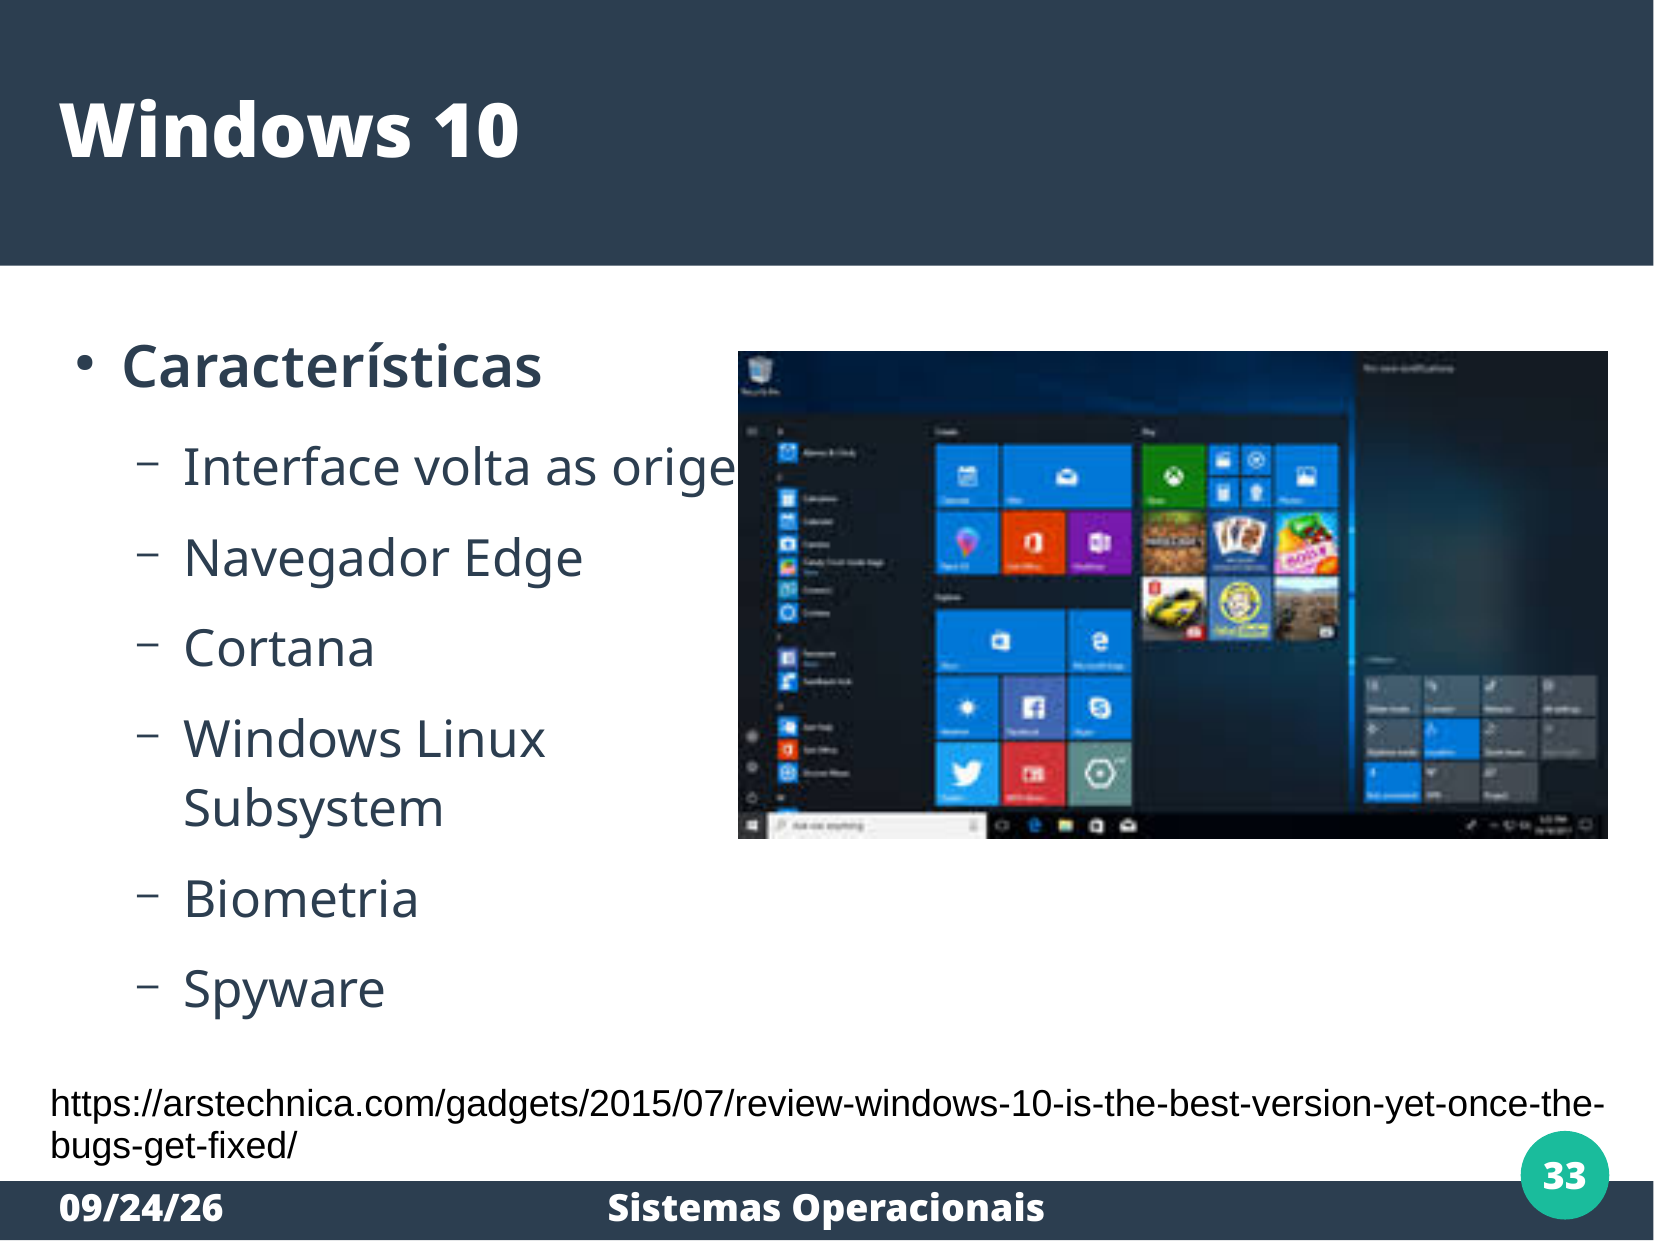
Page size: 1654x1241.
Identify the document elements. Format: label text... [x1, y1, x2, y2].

picture [738, 351, 1608, 839]
text_box https://arstechnica.com/gadgets/2015/07/review-windows-10-is-the-best-version-yet-once-the-bugs-get-fixed/ [35, 1074, 1630, 1174]
list Características Interface volta as origens Navegador Edge Cortana Windows Linux Subsystem Biometria Spyware [59, 324, 815, 1028]
title Windows 10 [59, 49, 1595, 207]
